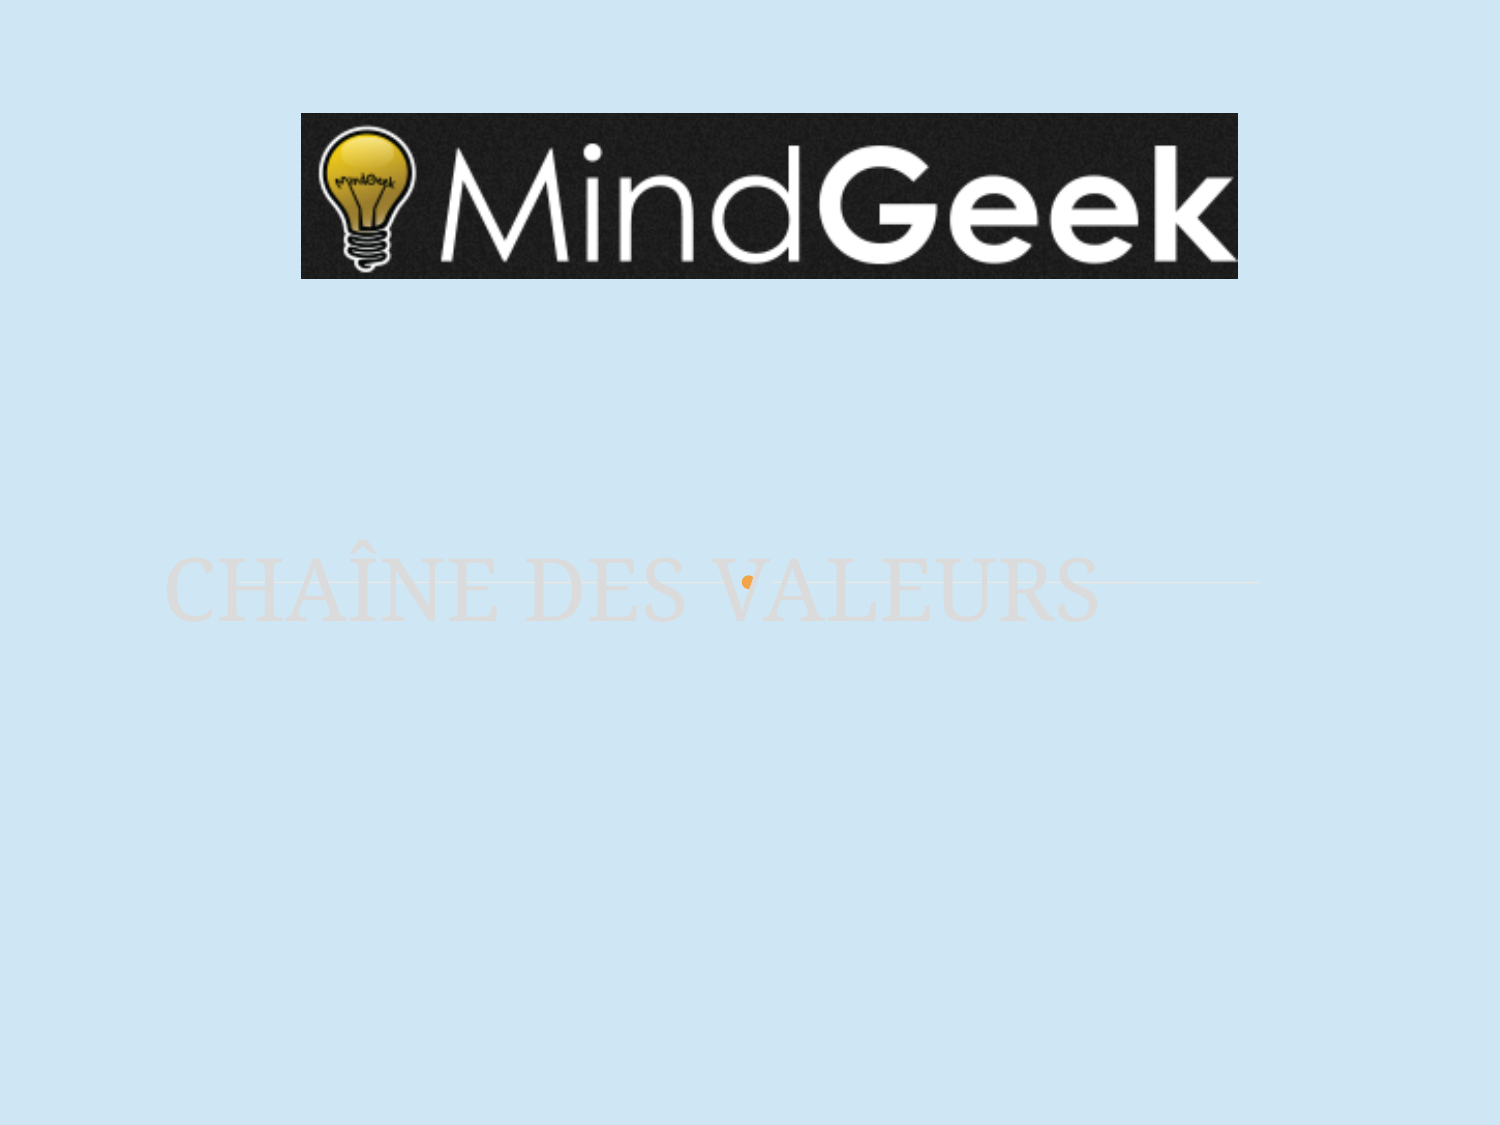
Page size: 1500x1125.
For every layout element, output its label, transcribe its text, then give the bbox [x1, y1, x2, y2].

title CHAÎNE DES VALEURS [147, 527, 1211, 905]
picture [301, 113, 1238, 279]
